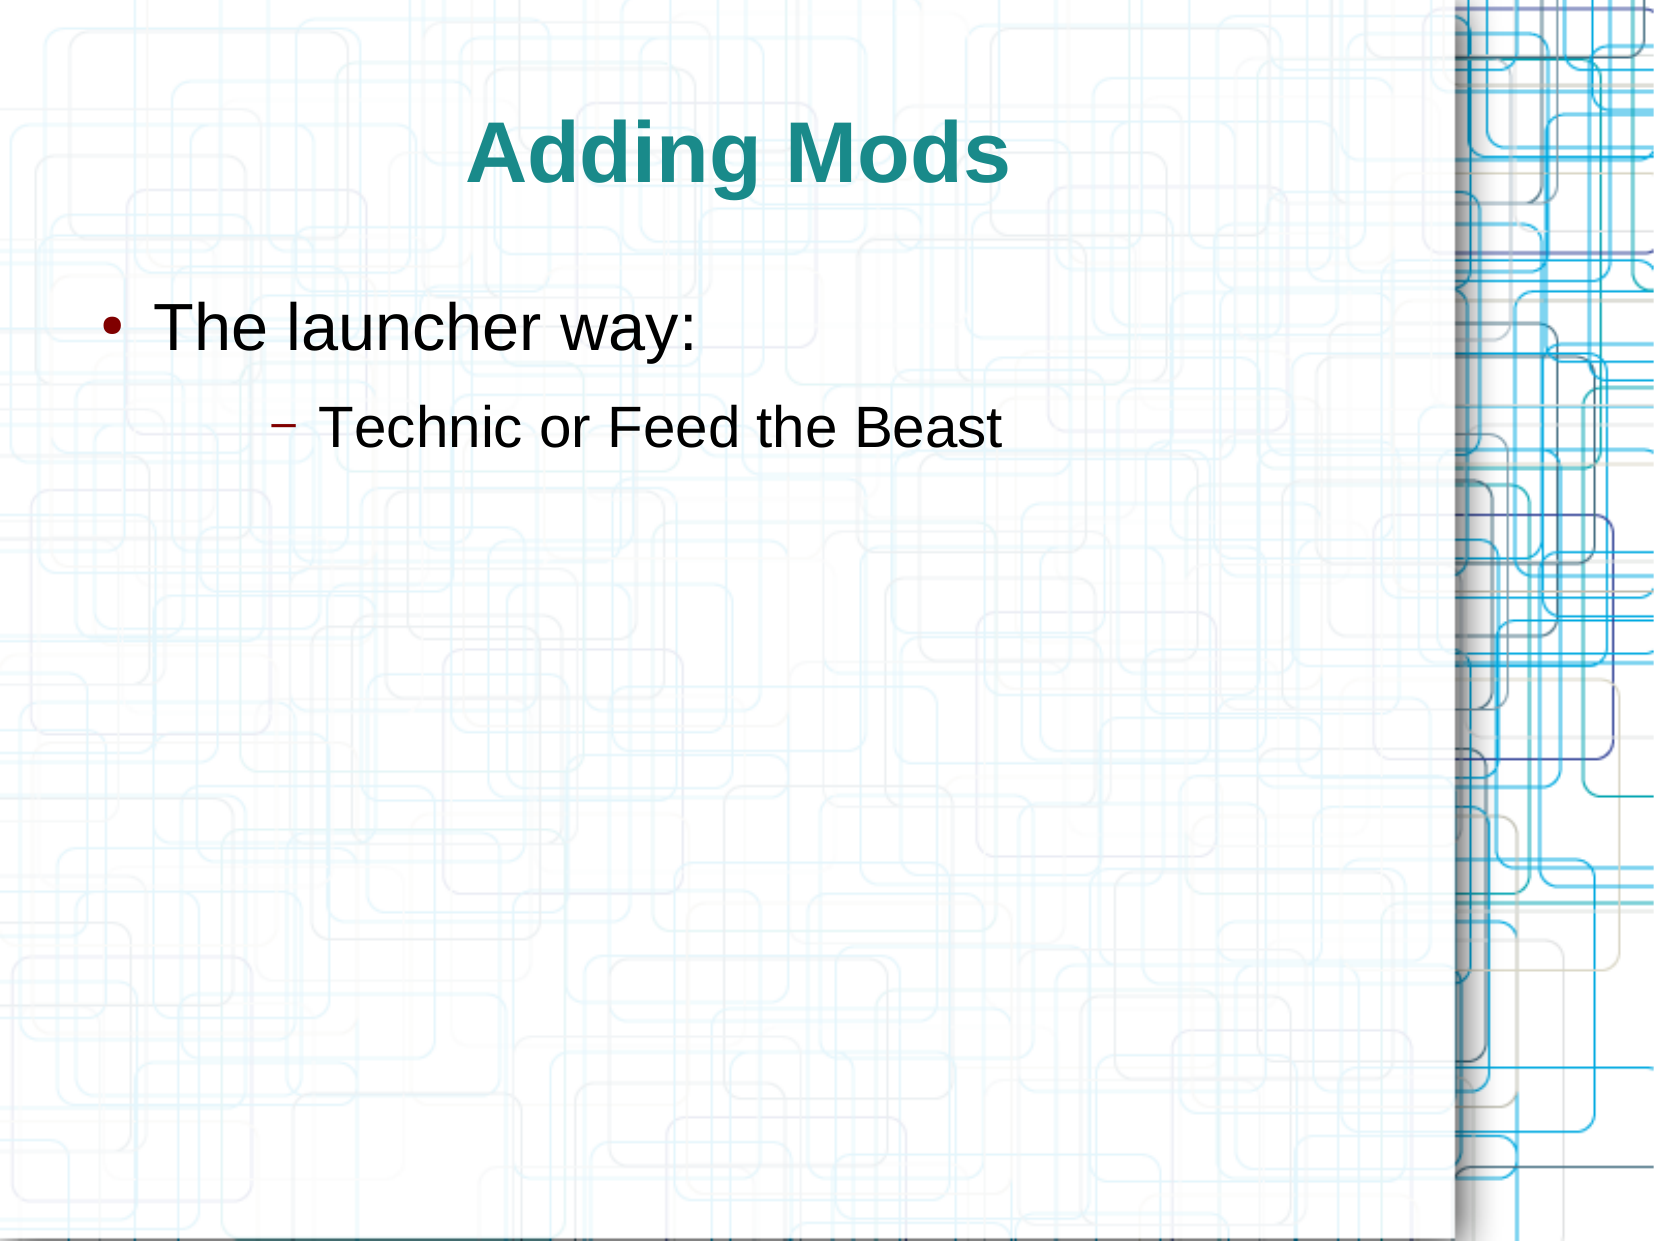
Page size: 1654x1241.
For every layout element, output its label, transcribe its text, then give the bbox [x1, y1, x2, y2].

picture [0, 0, 1654, 1241]
list The launcher way: Technic or Feed the Beast [82, 290, 1418, 1010]
title Adding Mods [59, 49, 1418, 257]
